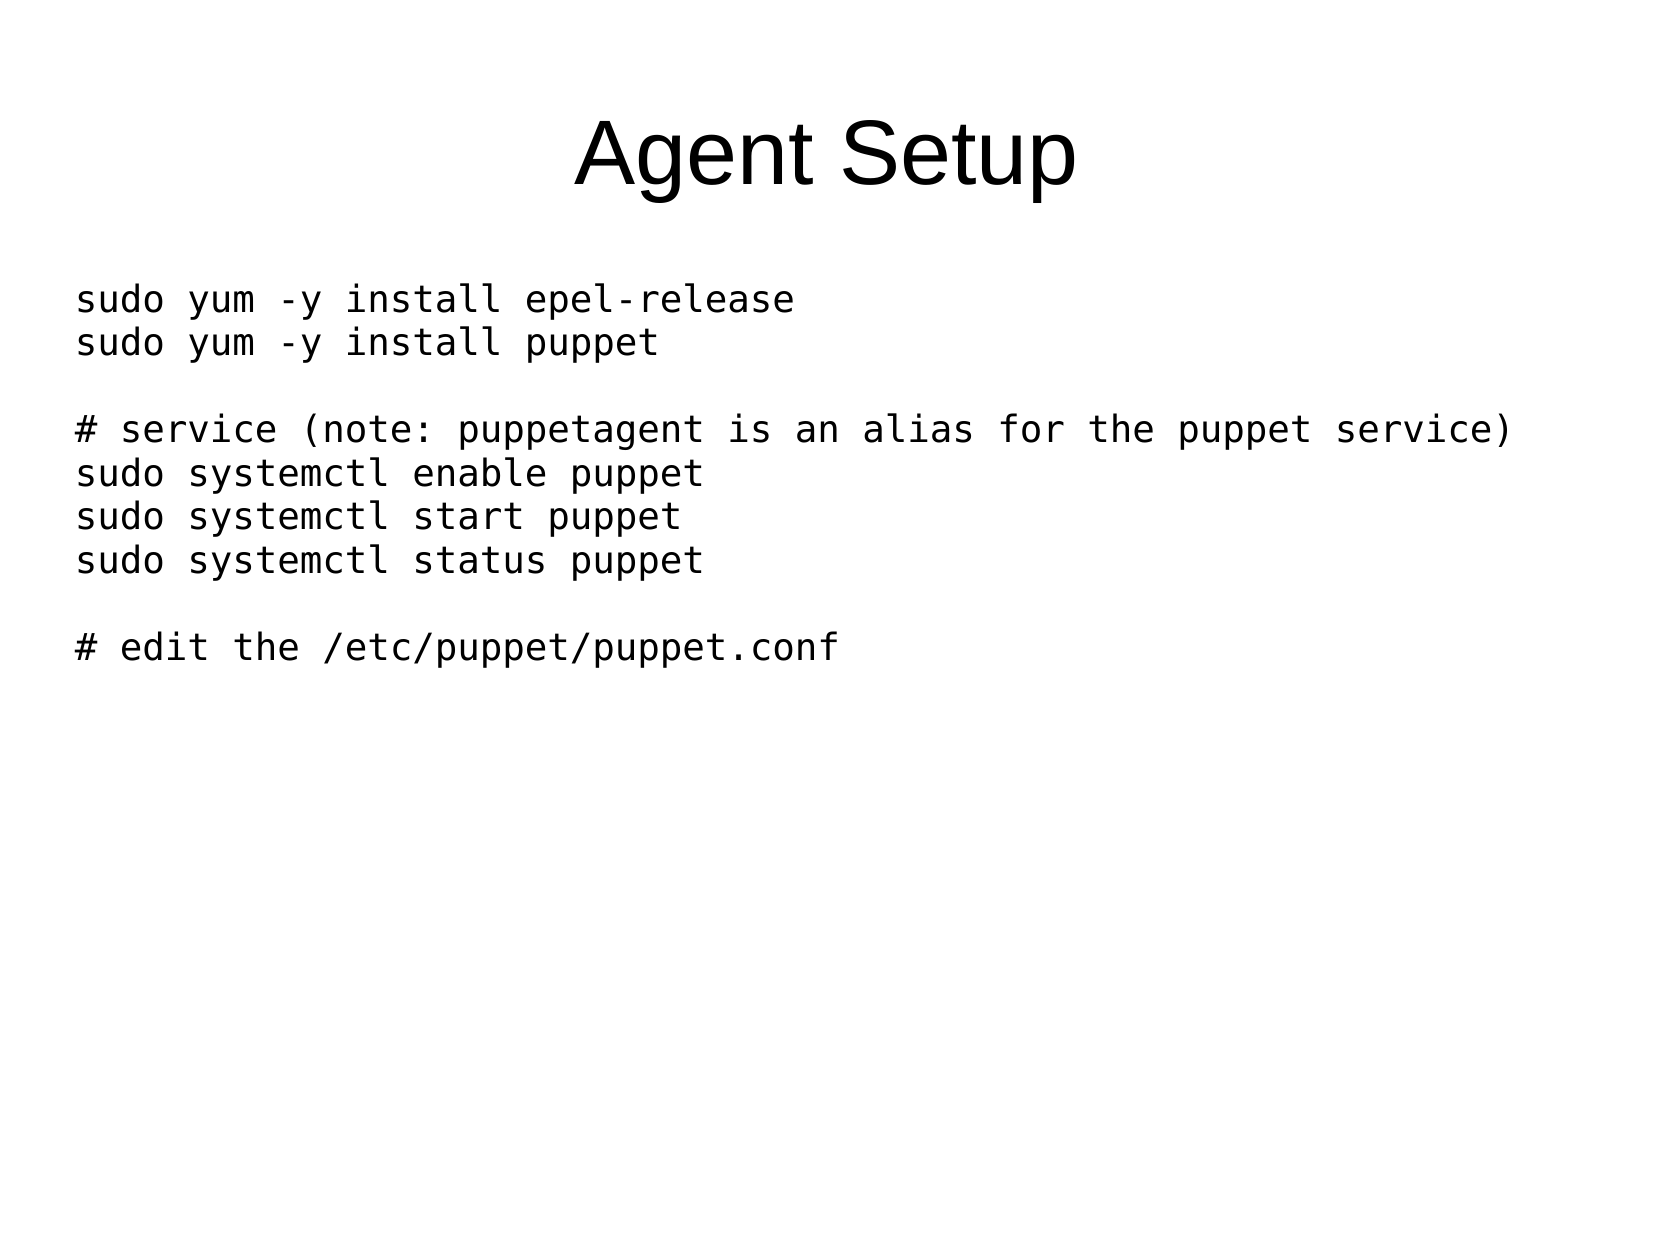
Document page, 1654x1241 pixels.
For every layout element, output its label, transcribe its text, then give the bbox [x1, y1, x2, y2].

title Agent Setup [82, 49, 1571, 257]
text_box sudo yum -y install epel-release sudo yum -y install puppet # service (note: puppetagent is an alias for the puppet service) sudo systemctl enable puppet sudo systemctl start puppet sudo systemctl status puppet # edit the /etc/puppet/puppet.conf [60, 270, 1591, 1171]
